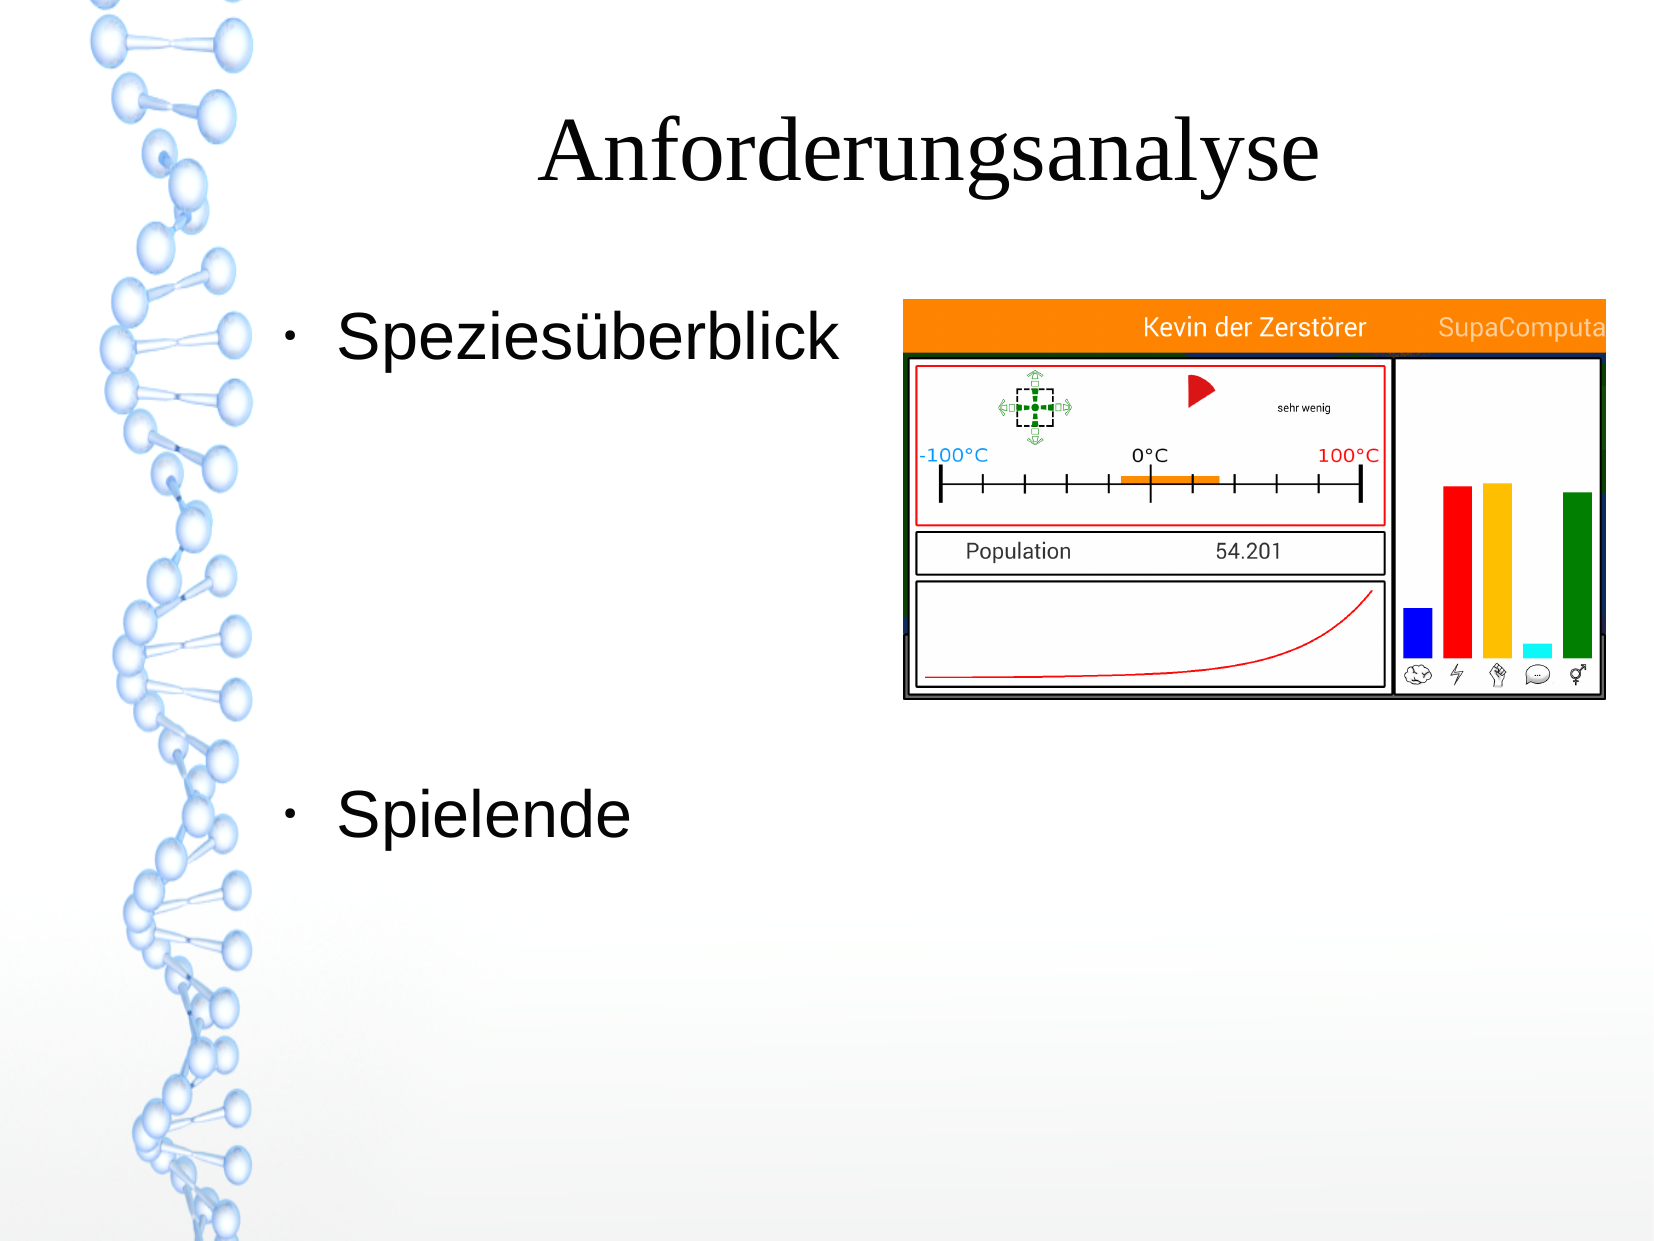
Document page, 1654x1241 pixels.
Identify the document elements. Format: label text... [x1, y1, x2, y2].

picture [0, 0, 1654, 1241]
title Anforderungsanalyse [265, 47, 1595, 252]
list Speziesüberblick Spielende [265, 299, 1595, 1019]
